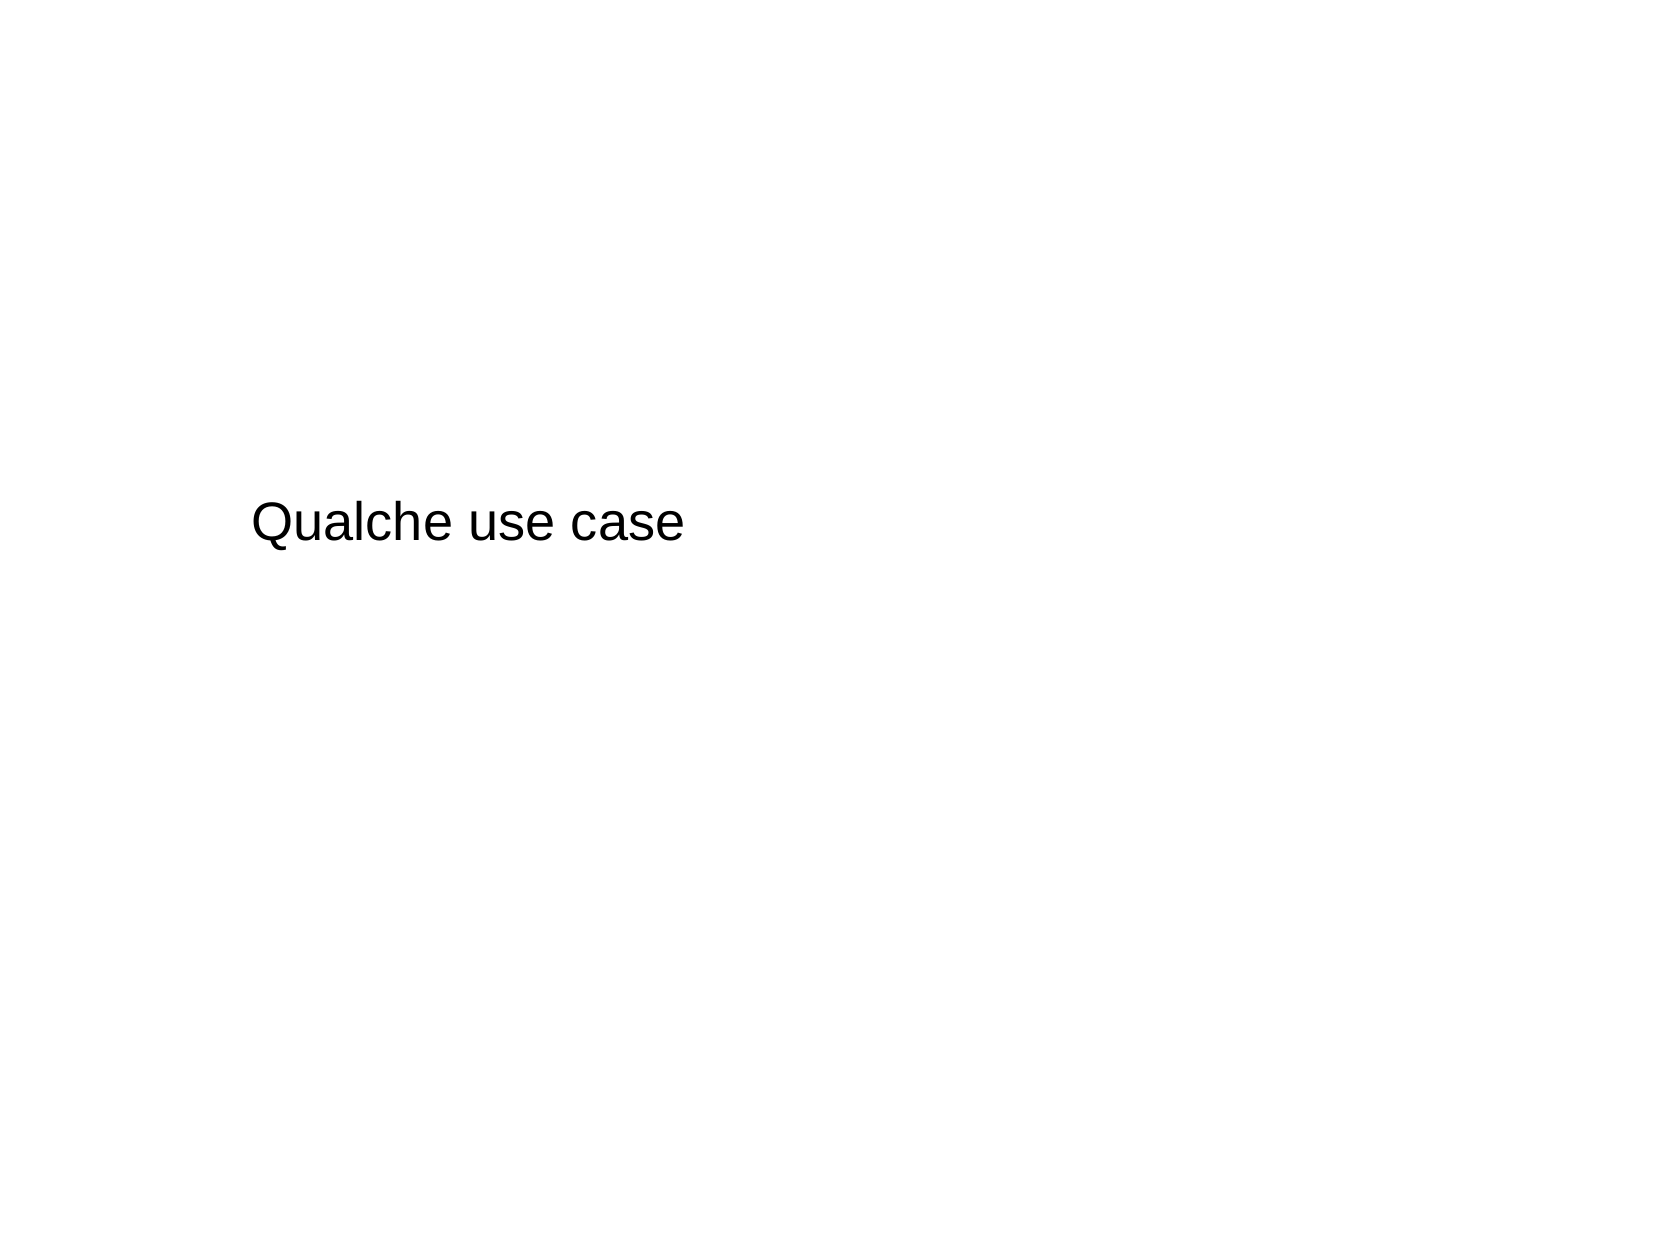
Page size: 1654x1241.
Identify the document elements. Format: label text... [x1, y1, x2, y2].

text_box Qualche use case [236, 484, 1453, 560]
